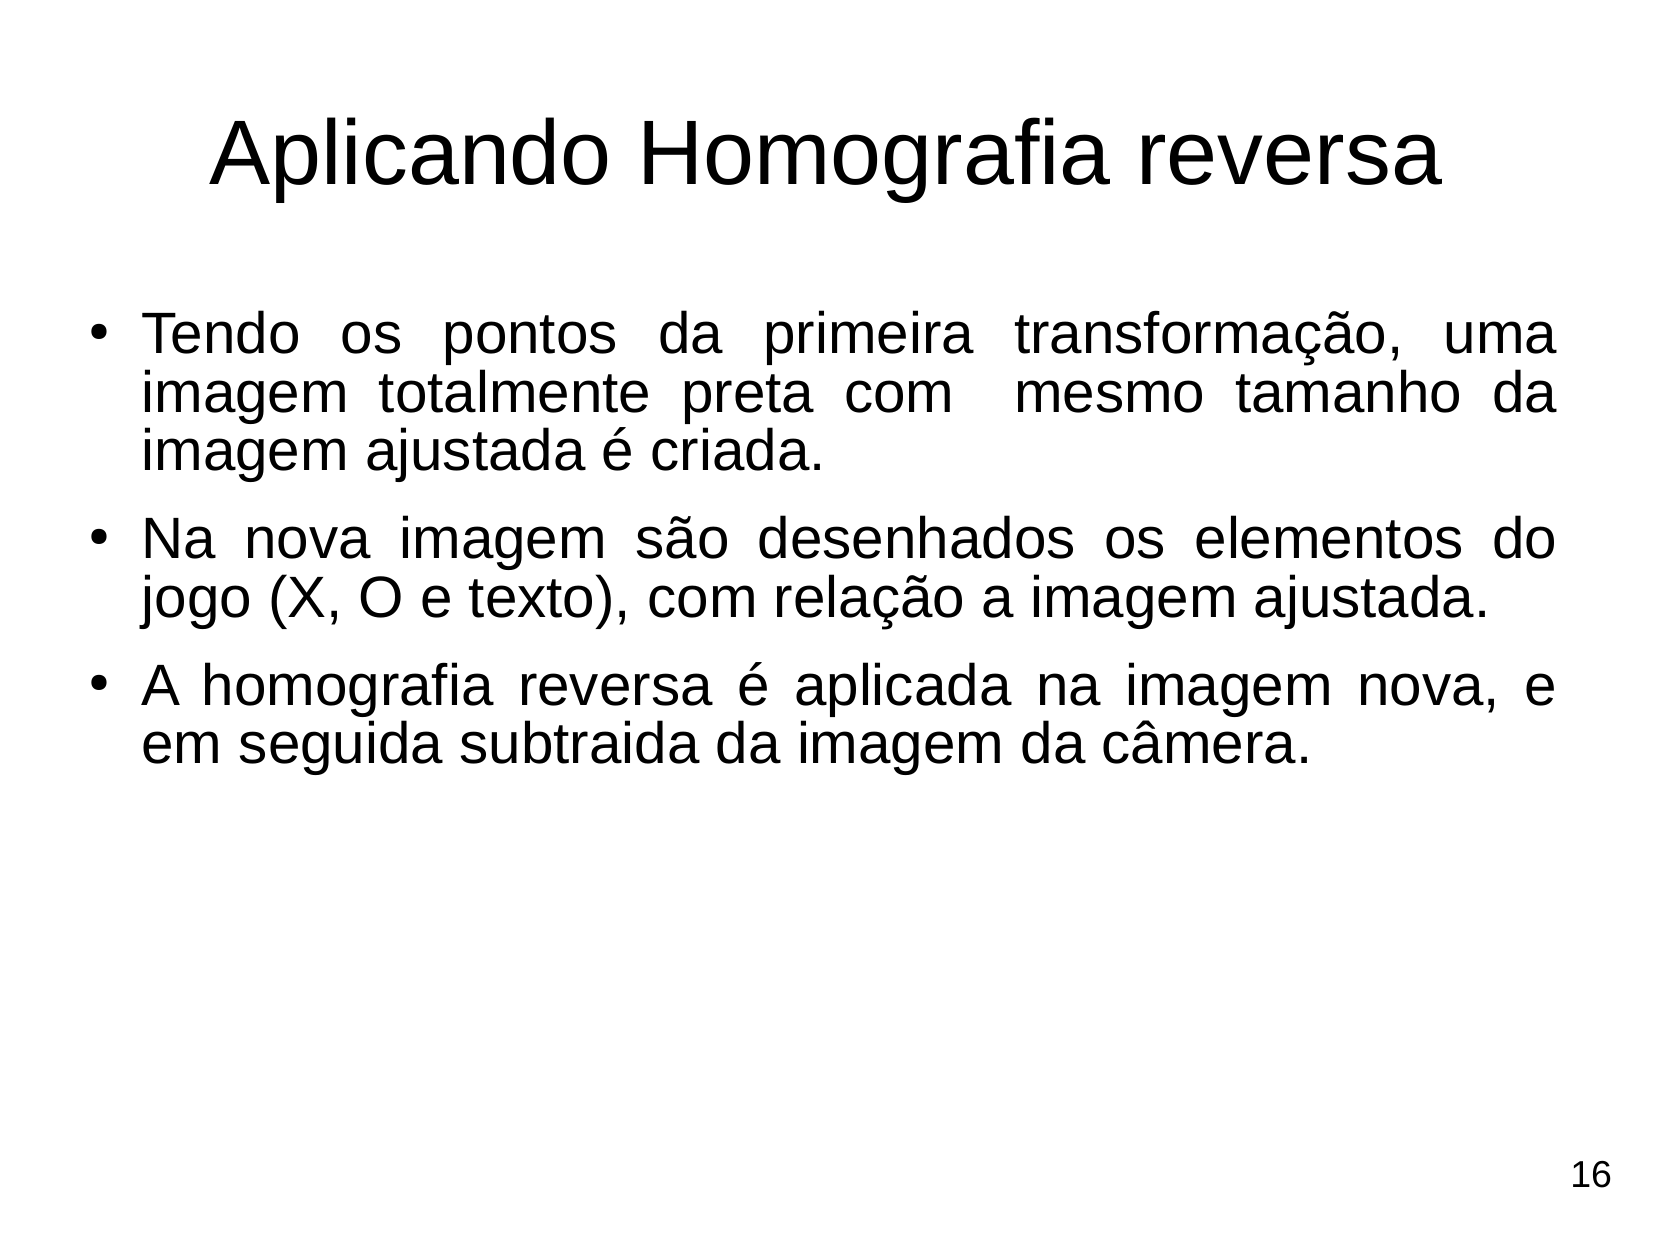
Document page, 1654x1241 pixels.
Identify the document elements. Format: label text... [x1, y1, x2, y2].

list Tendo os pontos da primeira transformação, uma imagem totalmente preta com mesmo tamanho da imagem ajustada é criada. Na nova imagem são desenhados os elementos do jogo (X, O e texto), com relação a imagem ajustada. A homografia reversa é aplicada na imagem nova, e em seguida subtraida da imagem da câmera. [70, 307, 1560, 1027]
text_box <número> [968, 1146, 1627, 1217]
title Aplicando Homografia reversa [82, 49, 1571, 257]
